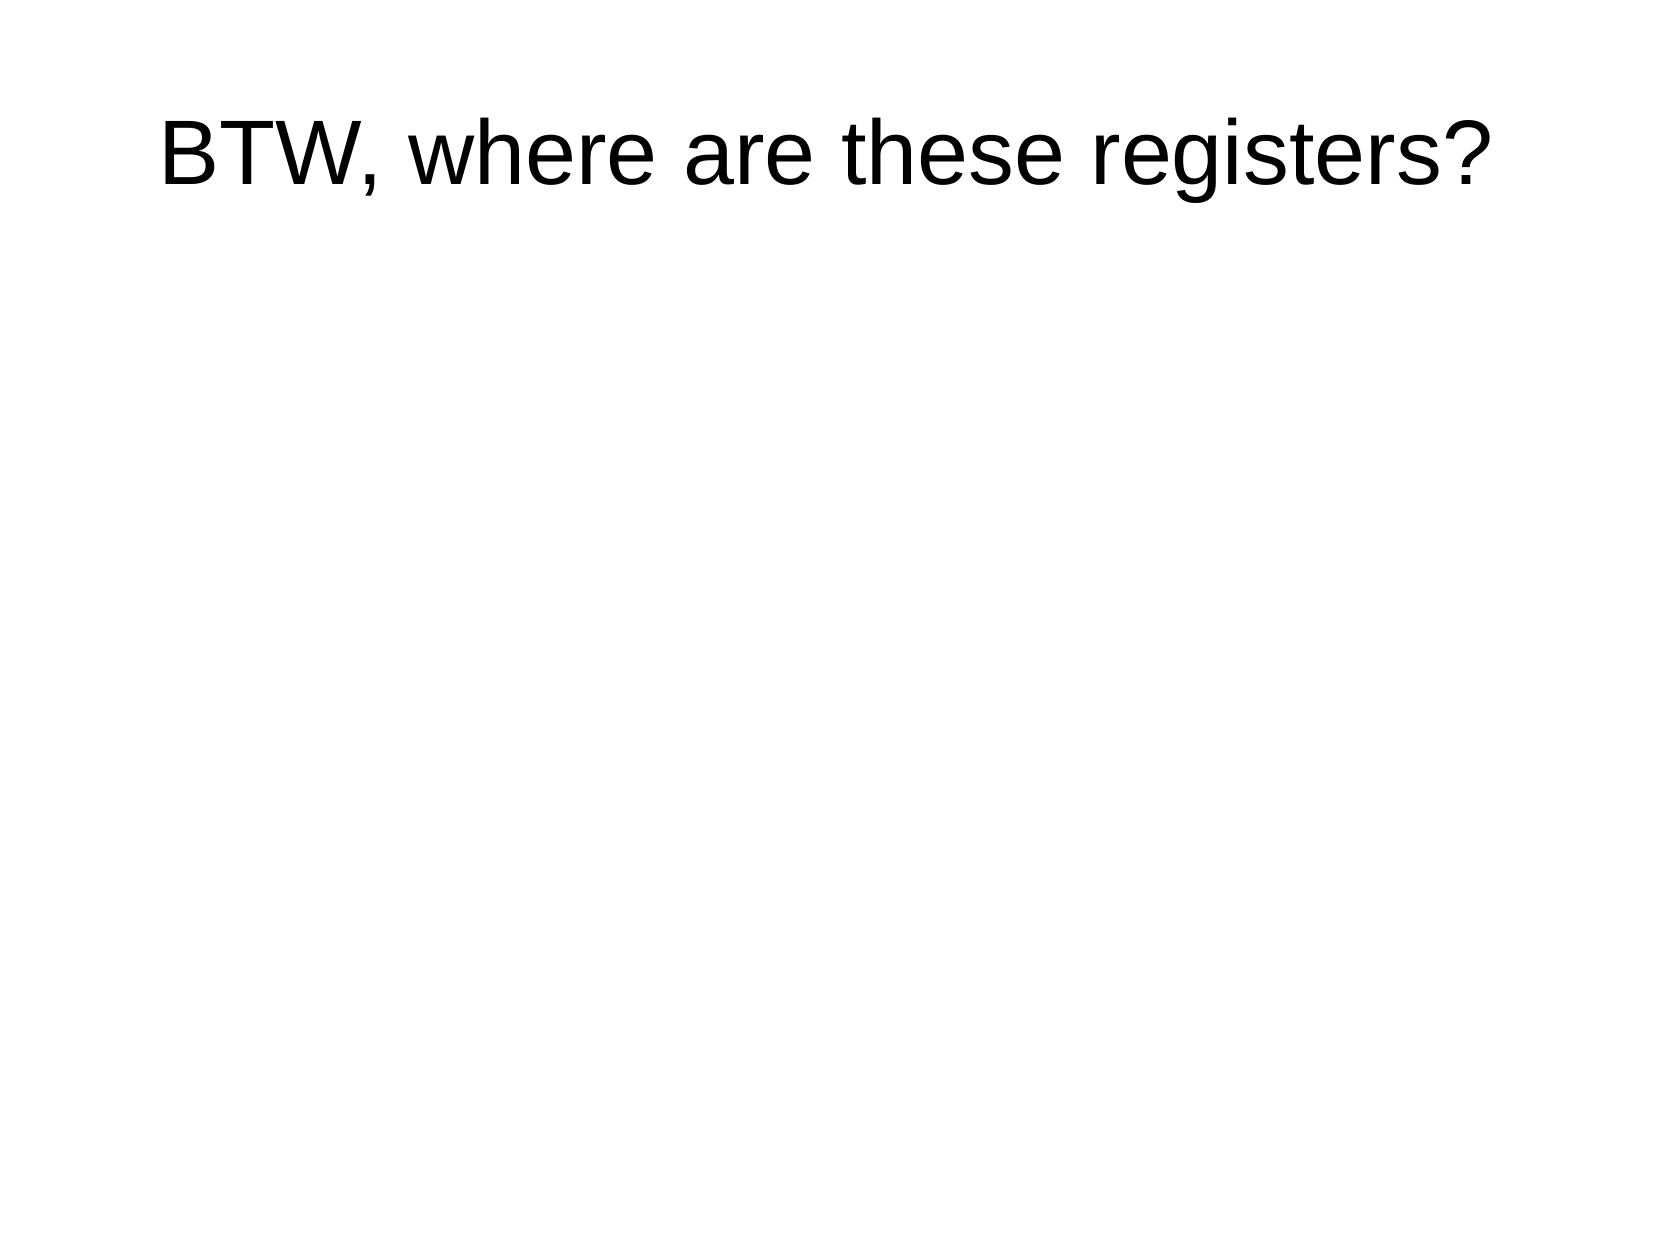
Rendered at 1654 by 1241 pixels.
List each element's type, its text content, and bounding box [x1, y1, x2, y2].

title BTW, where are these registers? [82, 49, 1571, 257]
